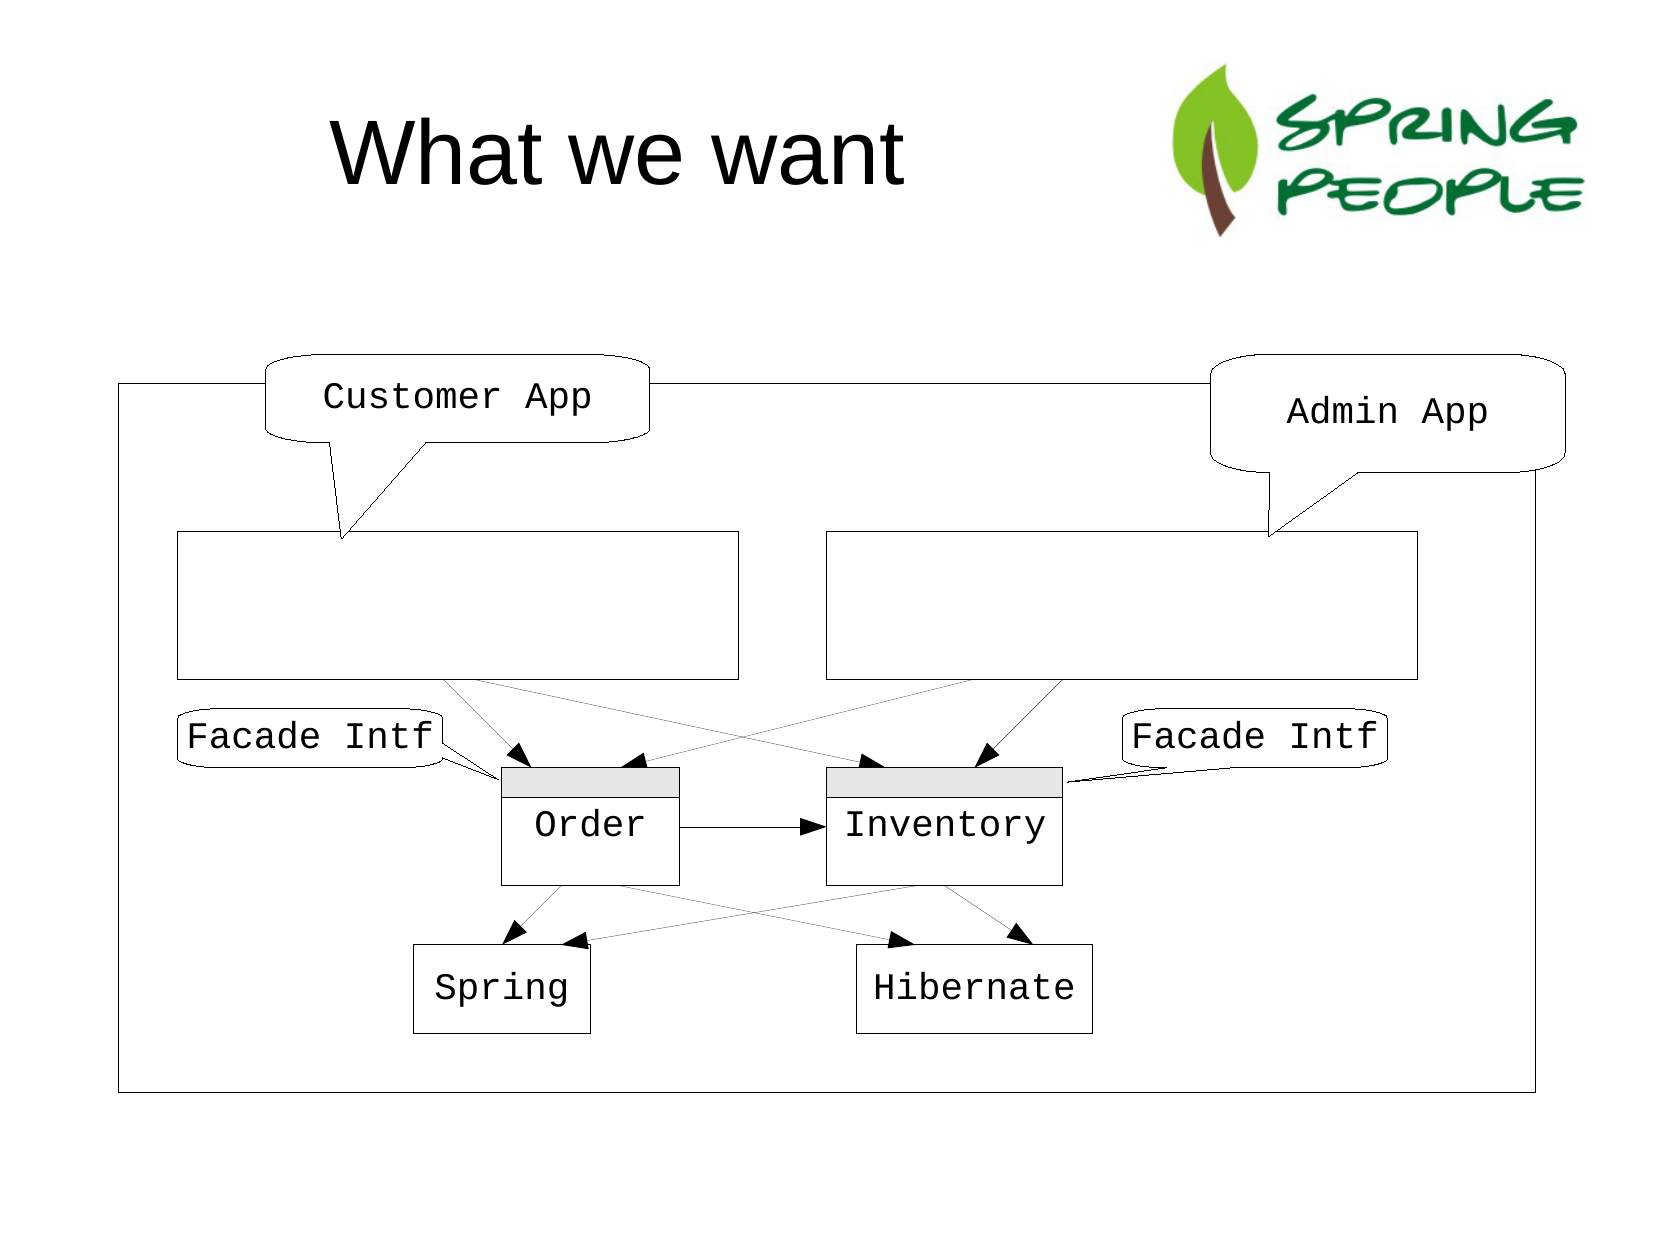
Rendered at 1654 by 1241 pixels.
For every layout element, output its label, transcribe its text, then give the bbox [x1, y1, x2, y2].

text_box Hibernate [856, 944, 1093, 1034]
text_box Admin App [1210, 354, 1566, 537]
title What we want [82, 49, 1152, 257]
text_box Order [501, 798, 680, 886]
text_box Facade Intf [177, 708, 499, 780]
text_box Inventory [826, 798, 1063, 886]
text_box Customer App [265, 354, 650, 539]
picture [1171, 60, 1585, 238]
text_box [118, 383, 1536, 1093]
text_box Facade Intf [1067, 708, 1388, 783]
text_box Spring [413, 944, 591, 1034]
